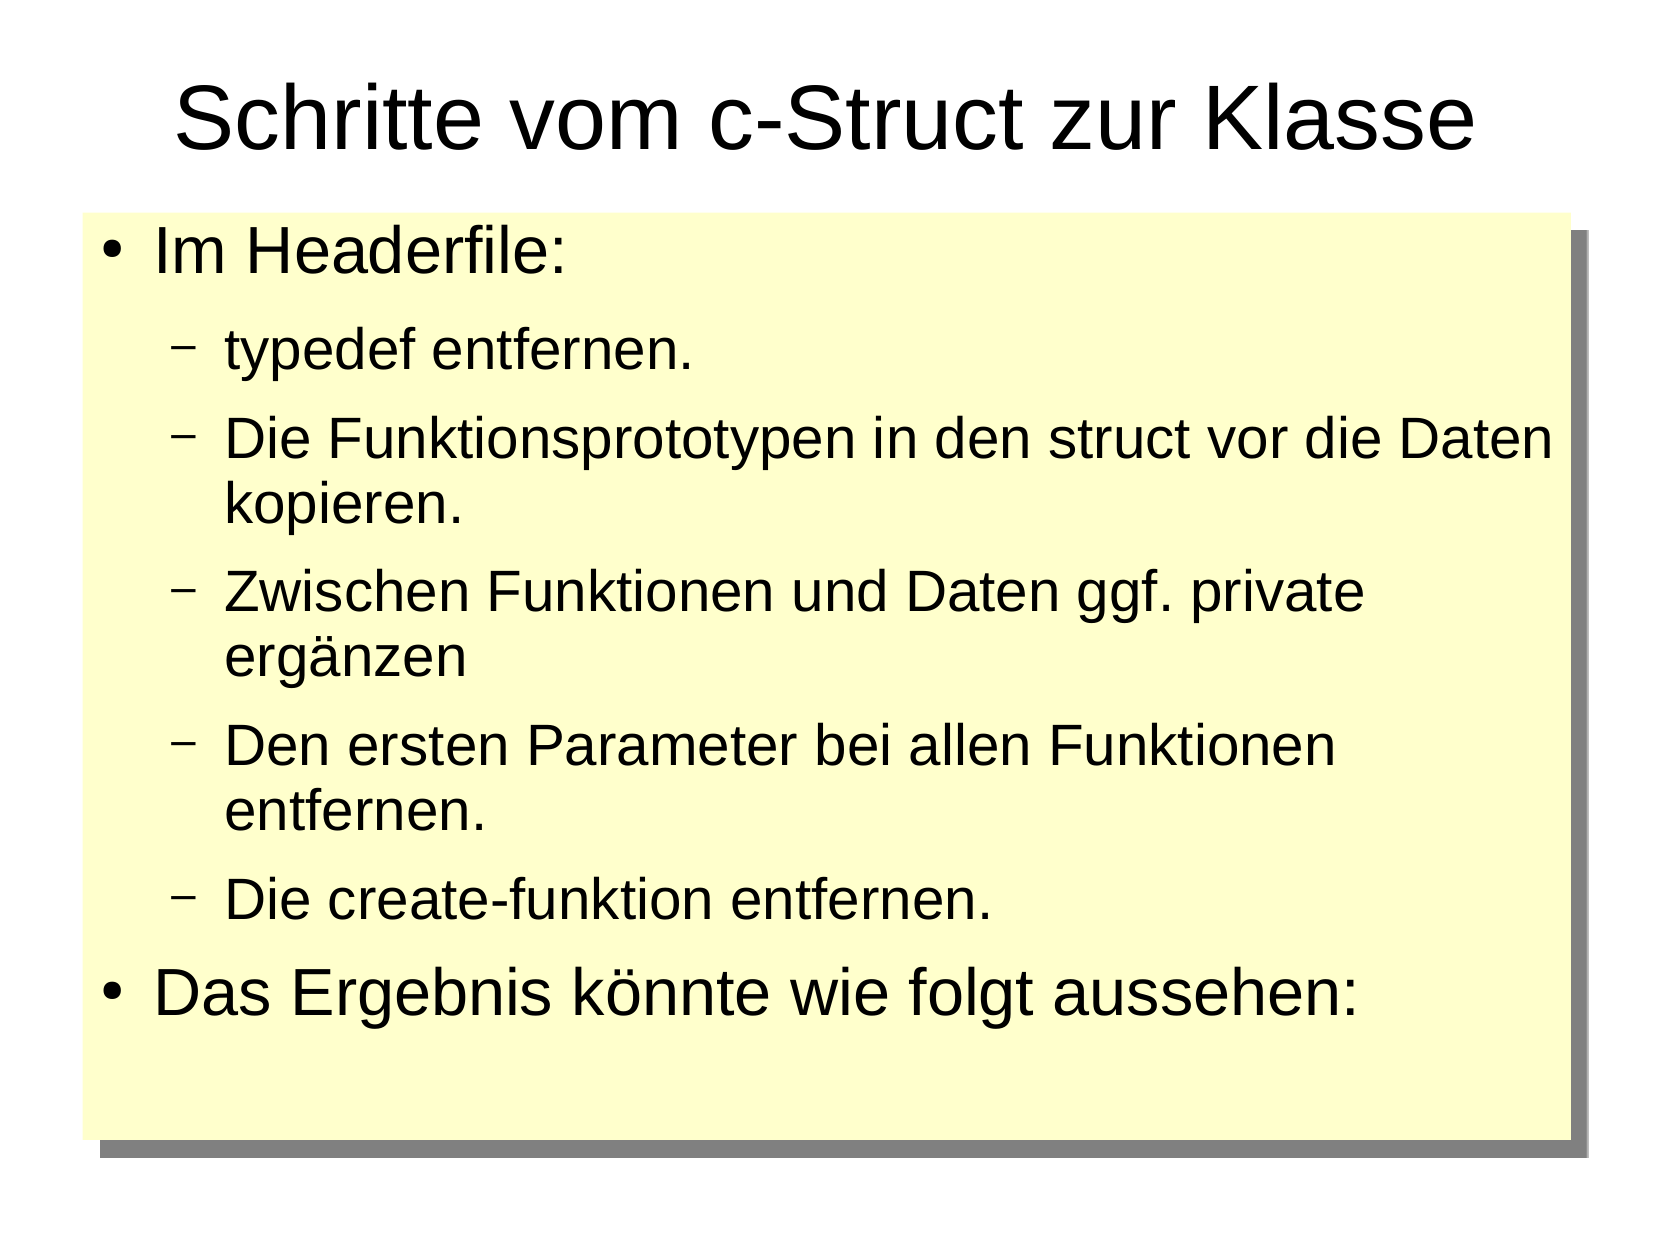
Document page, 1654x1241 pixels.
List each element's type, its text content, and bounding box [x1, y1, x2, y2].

title Schritte vom c-Struct zur Klasse [82, 13, 1571, 212]
list Im Headerfile: typedef entfernen. Die Funktionsprototypen in den struct vor die Daten kopieren. Zwischen Funktionen und Daten ggf. private ergänzen Den ersten Parameter bei allen Funktionen entfernen. Die create-funktion entfernen. Das Ergebnis könnte wie folgt aussehen: [82, 212, 1571, 1140]
